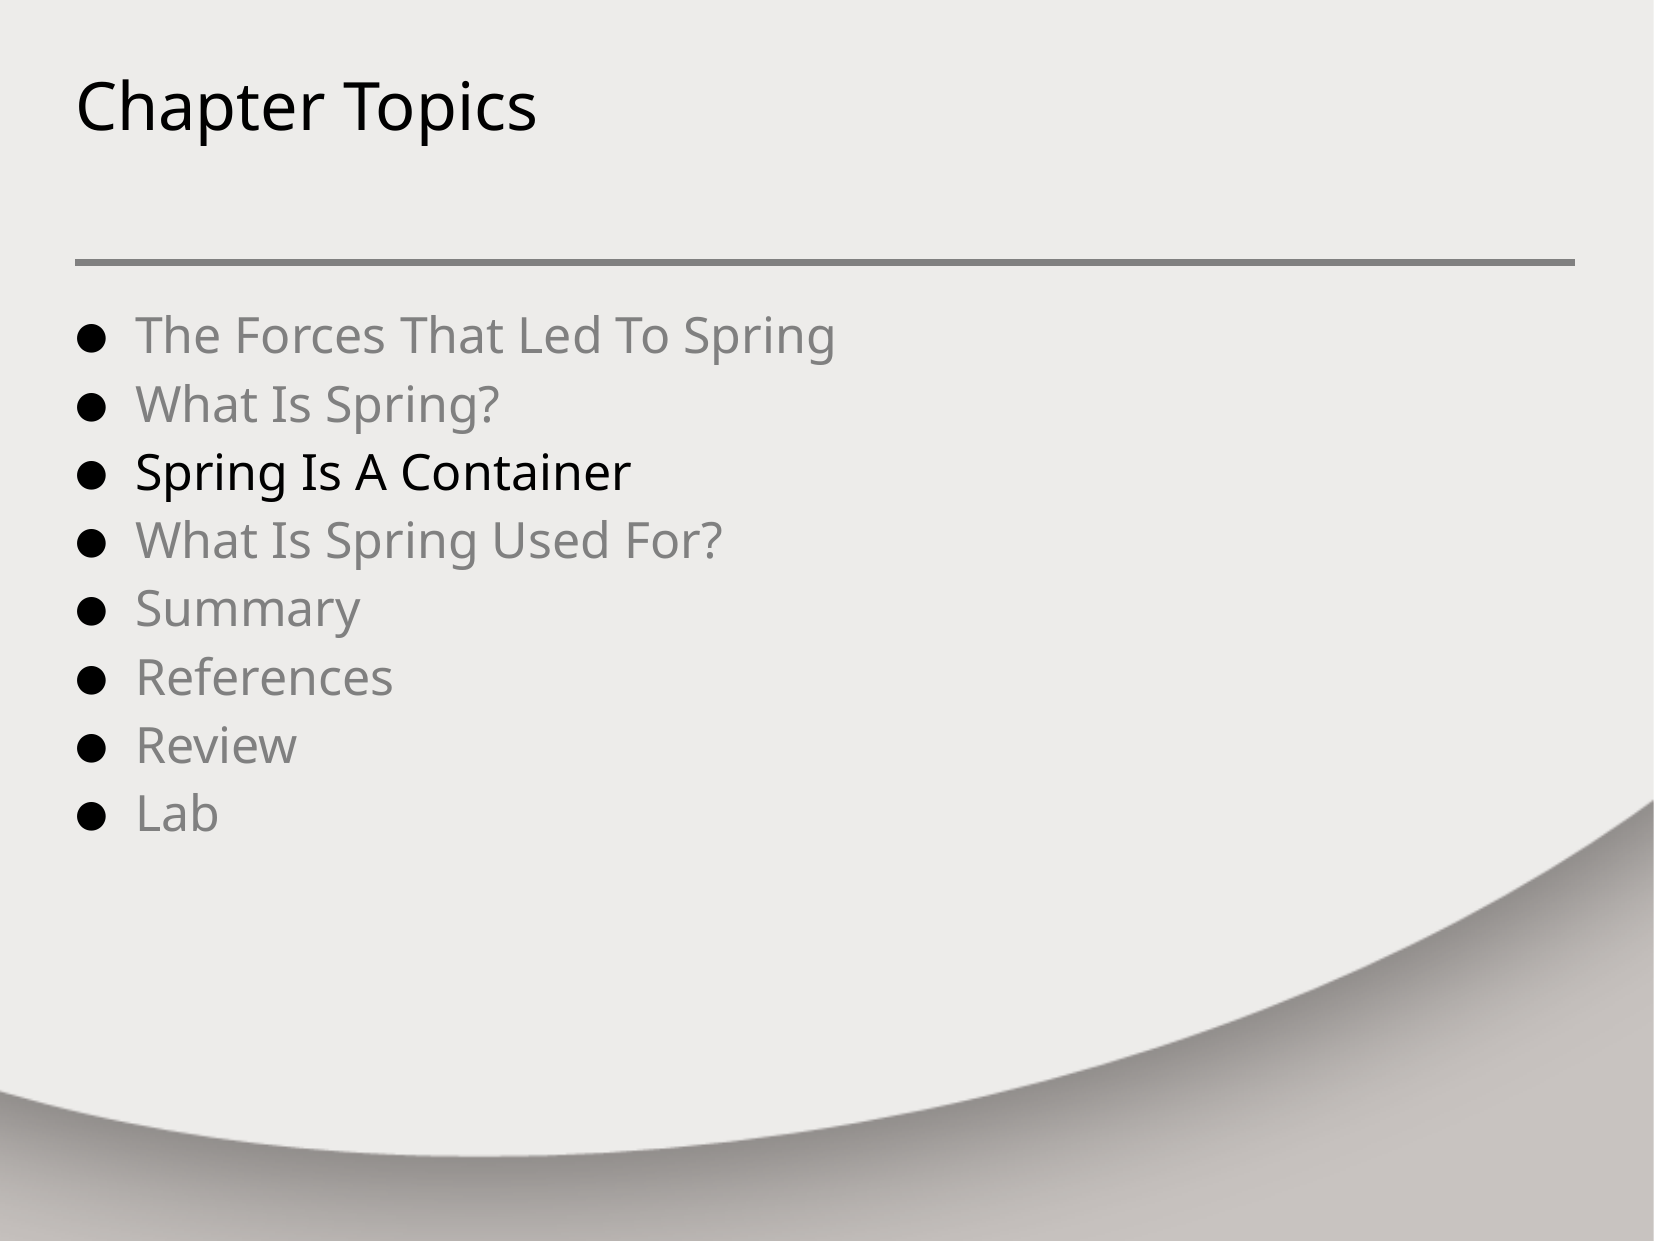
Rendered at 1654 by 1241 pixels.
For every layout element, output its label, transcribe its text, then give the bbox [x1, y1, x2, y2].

list The Forces That Led To Spring What Is Spring? Spring Is A Container What Is Spring Used For? Summary References Review Lab [75, 300, 1576, 1163]
picture [0, 0, 1654, 1241]
title Chapter Topics [75, 75, 1576, 226]
